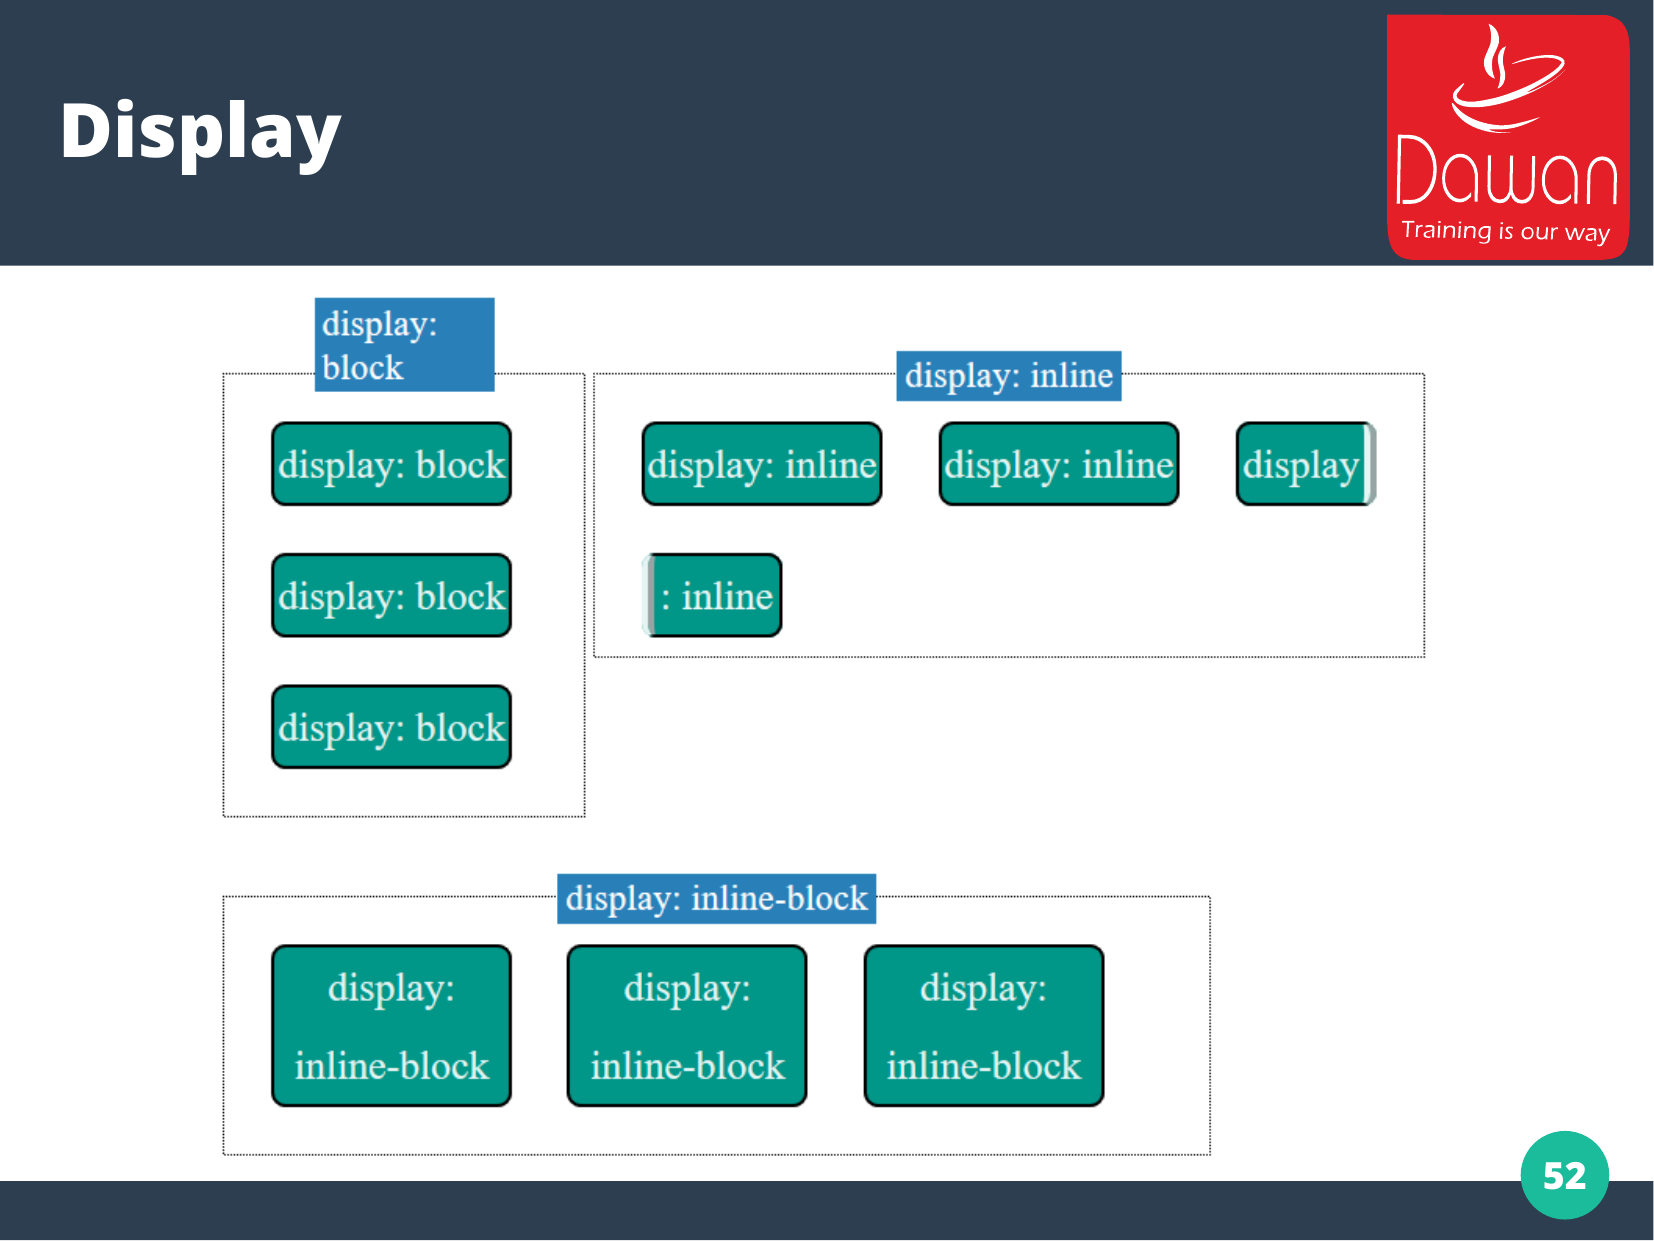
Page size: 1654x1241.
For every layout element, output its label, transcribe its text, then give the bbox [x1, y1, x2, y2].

picture [1387, 14, 1630, 260]
picture [212, 284, 1441, 1170]
title Display [59, 49, 1387, 207]
